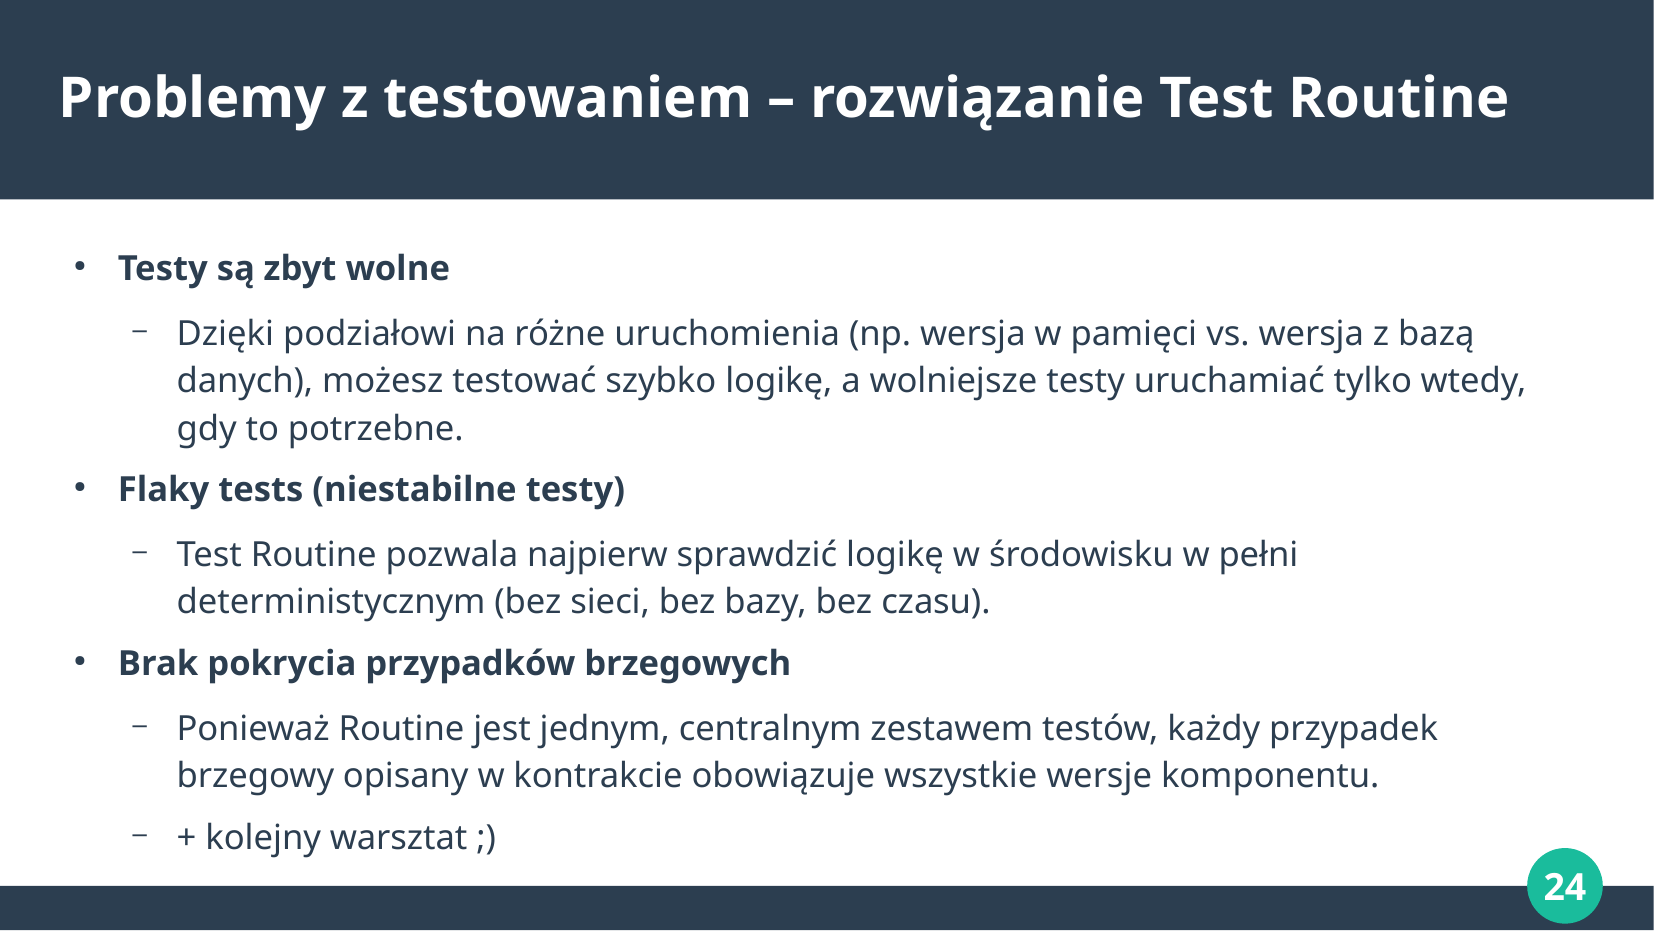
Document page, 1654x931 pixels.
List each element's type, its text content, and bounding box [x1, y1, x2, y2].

list Testy są zbyt wolne Dzięki podziałowi na różne uruchomienia (np. wersja w pamięci vs. wersja z bazą danych), możesz testować szybko logikę, a wolniejsze testy uruchamiać tylko wtedy, gdy to potrzebne. Flaky tests (niestabilne testy) Test Routine pozwala najpierw sprawdzić logikę w środowisku w pełni deterministycznym (bez sieci, bez bazy, bez czasu). Brak pokrycia przypadków brzegowych Ponieważ Routine jest jednym, centralnym zestawem testów, każdy przypadek brzegowy opisany w kontrakcie obowiązuje wszystkie wersje komponentu. + kolejny warsztat ;) [59, 243, 1595, 864]
title Problemy z testowaniem – rozwiązanie Test Routine [59, 37, 1595, 156]
